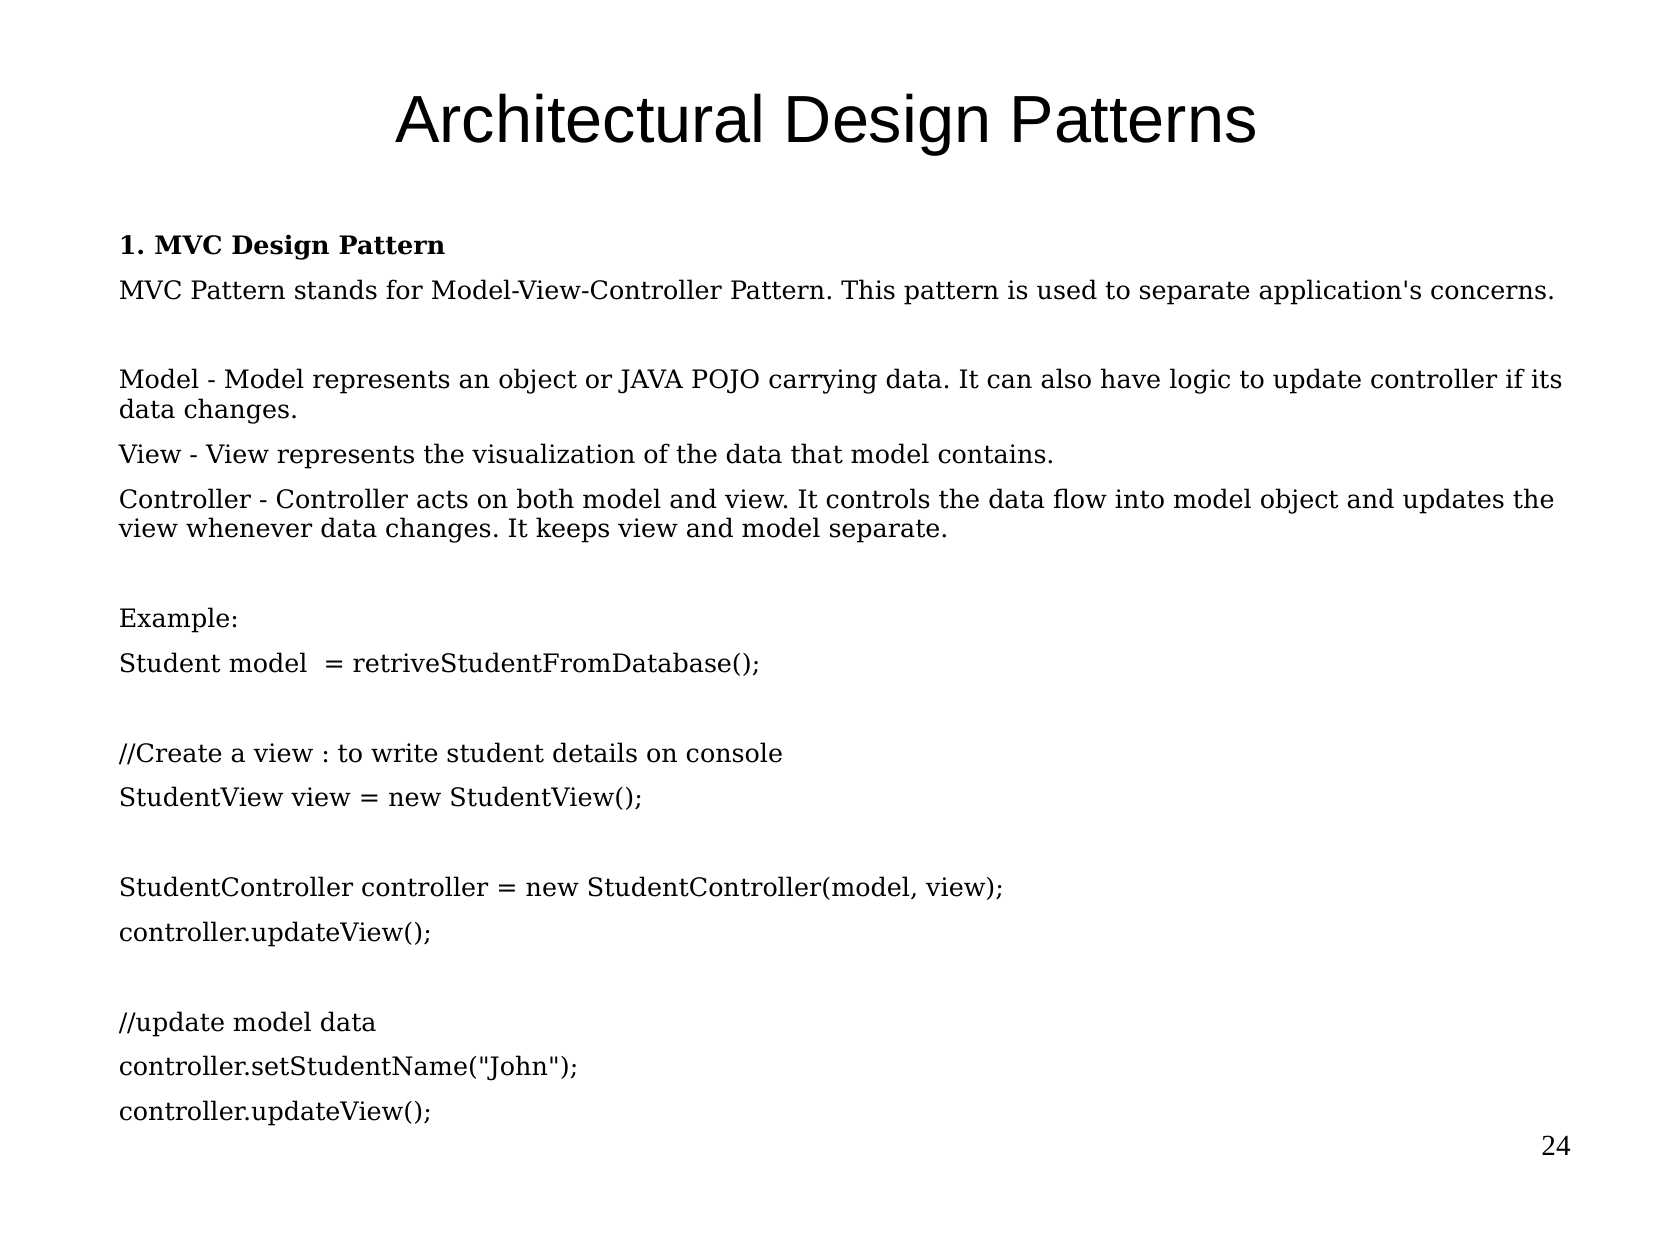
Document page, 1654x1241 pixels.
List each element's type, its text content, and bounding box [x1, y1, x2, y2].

list 1. MVC Design Pattern MVC Pattern stands for Model-View-Controller Pattern. This pattern is used to separate application's concerns. Model - Model represents an object or JAVA POJO carrying data. It can also have logic to update controller if its data changes. View - View represents the visualization of the data that model contains. Controller - Controller acts on both model and view. It controls the data flow into model object and updates the view whenever data changes. It keeps view and model separate. Example: Student model = retriveStudentFromDatabase(); //Create a view : to write student details on console StudentView view = new StudentView(); StudentController controller = new StudentController(model, view); controller.updateView(); //update model data controller.setStudentName("John"); controller.updateView(); [82, 230, 1571, 1164]
title Architectural Design Patterns [82, 49, 1571, 189]
